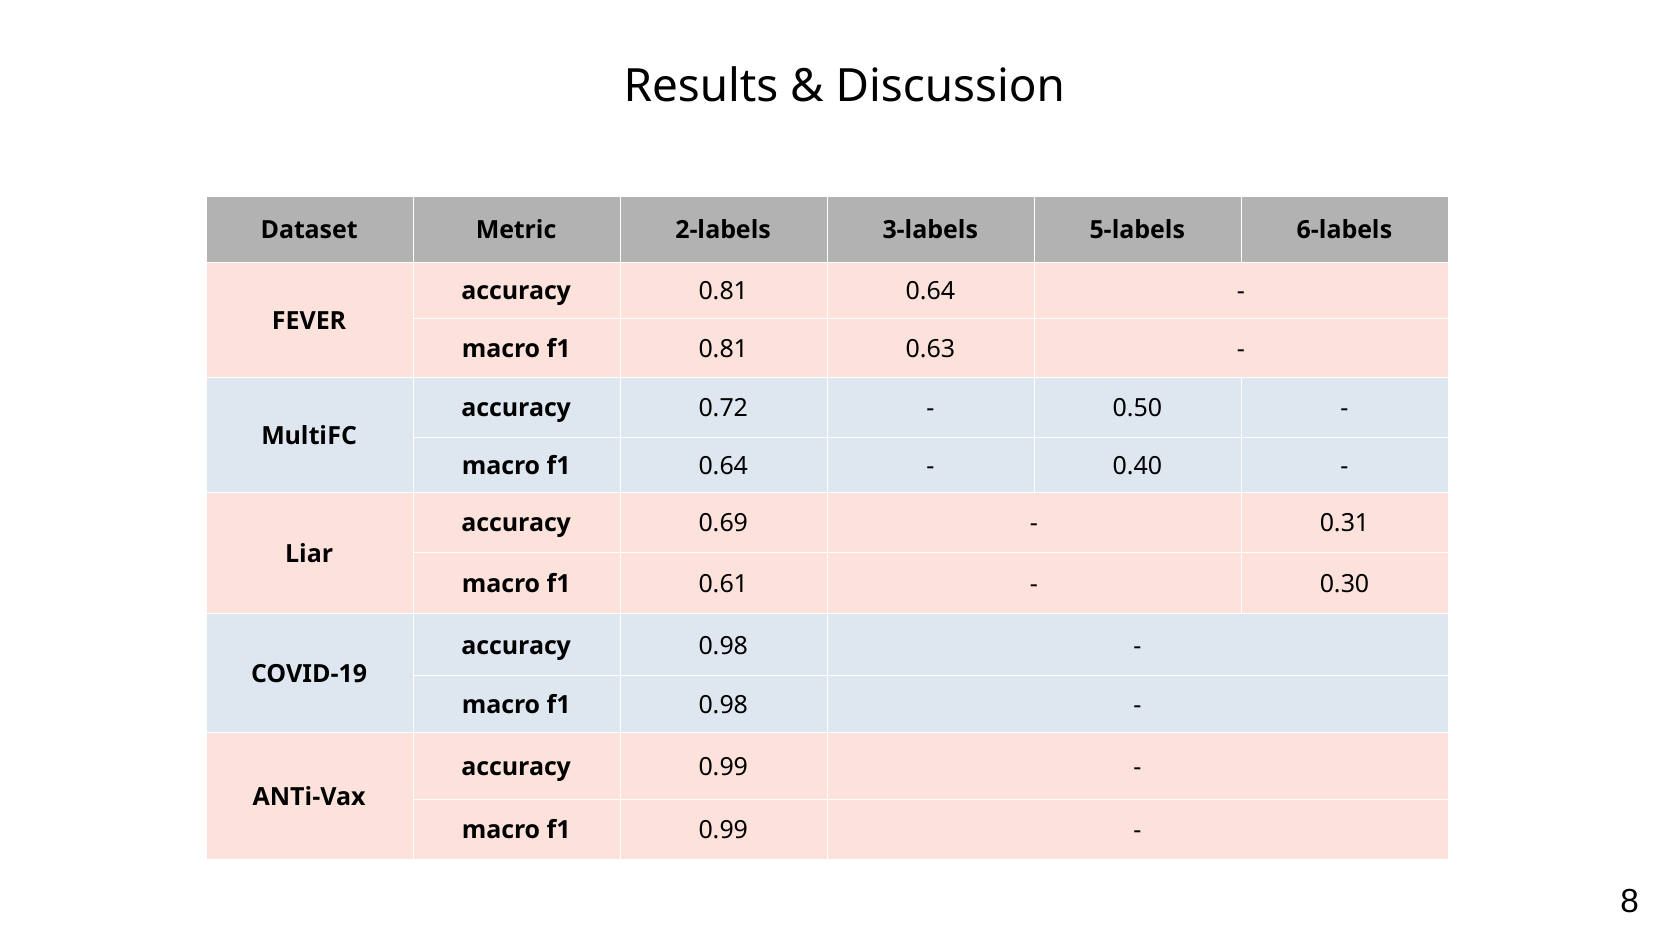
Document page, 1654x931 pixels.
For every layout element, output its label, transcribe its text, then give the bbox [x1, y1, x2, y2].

table_cell - [828, 438, 1034, 492]
table_cell 0.40 [1035, 438, 1241, 492]
table_cell 0.61 [621, 553, 827, 613]
text_box <number> [1024, 874, 1654, 931]
table_cell macro f1 [414, 676, 620, 732]
table_cell accuracy [414, 733, 620, 799]
table_cell 0.81 [621, 319, 827, 377]
table_cell 0.99 [621, 733, 827, 799]
table_cell 0.81 [621, 263, 827, 318]
table_cell - [828, 378, 1034, 437]
table_cell FEVER [207, 263, 413, 377]
table_cell 0.50 [1035, 378, 1241, 437]
table_cell 0.30 [1242, 553, 1448, 613]
table_cell - [1035, 263, 1448, 318]
table_cell 0.72 [621, 378, 827, 437]
table_cell - [828, 614, 1448, 675]
table_cell - [1242, 378, 1448, 437]
table_cell - [828, 800, 1448, 859]
table_header 2-labels [621, 197, 827, 262]
table_cell 0.98 [621, 676, 827, 732]
table_cell COVID-19 [207, 614, 413, 732]
table_header 3-labels [828, 197, 1034, 262]
table_cell accuracy [414, 614, 620, 675]
table_header 6-labels [1242, 197, 1448, 262]
table_cell macro f1 [414, 800, 620, 859]
table_cell - [828, 733, 1448, 799]
table_header Dataset [207, 197, 413, 262]
table_header Metric [414, 197, 620, 262]
table_cell MultiFC [207, 378, 413, 492]
table_cell 0.99 [621, 800, 827, 859]
table_cell 0.64 [621, 438, 827, 492]
table_cell - [1035, 319, 1448, 377]
table_header 5-labels [1035, 197, 1241, 262]
table_cell accuracy [414, 493, 620, 552]
table_cell 0.69 [621, 493, 827, 552]
table_cell macro f1 [414, 319, 620, 377]
table_cell macro f1 [414, 553, 620, 613]
table_cell accuracy [414, 263, 620, 318]
table_cell ANTi-Vax [207, 733, 413, 859]
table_cell - [828, 553, 1241, 613]
table_cell 0.63 [828, 319, 1034, 377]
table_cell - [828, 676, 1448, 732]
table_cell macro f1 [414, 438, 620, 492]
table_cell Liar [207, 493, 413, 613]
table_cell 0.64 [828, 263, 1034, 318]
table_cell 0.31 [1242, 493, 1448, 552]
table_cell accuracy [414, 378, 620, 437]
text_box Results & Discussion [376, 45, 1277, 123]
table_cell - [1242, 438, 1448, 492]
table_cell 0.98 [621, 614, 827, 675]
table_cell - [828, 493, 1241, 552]
